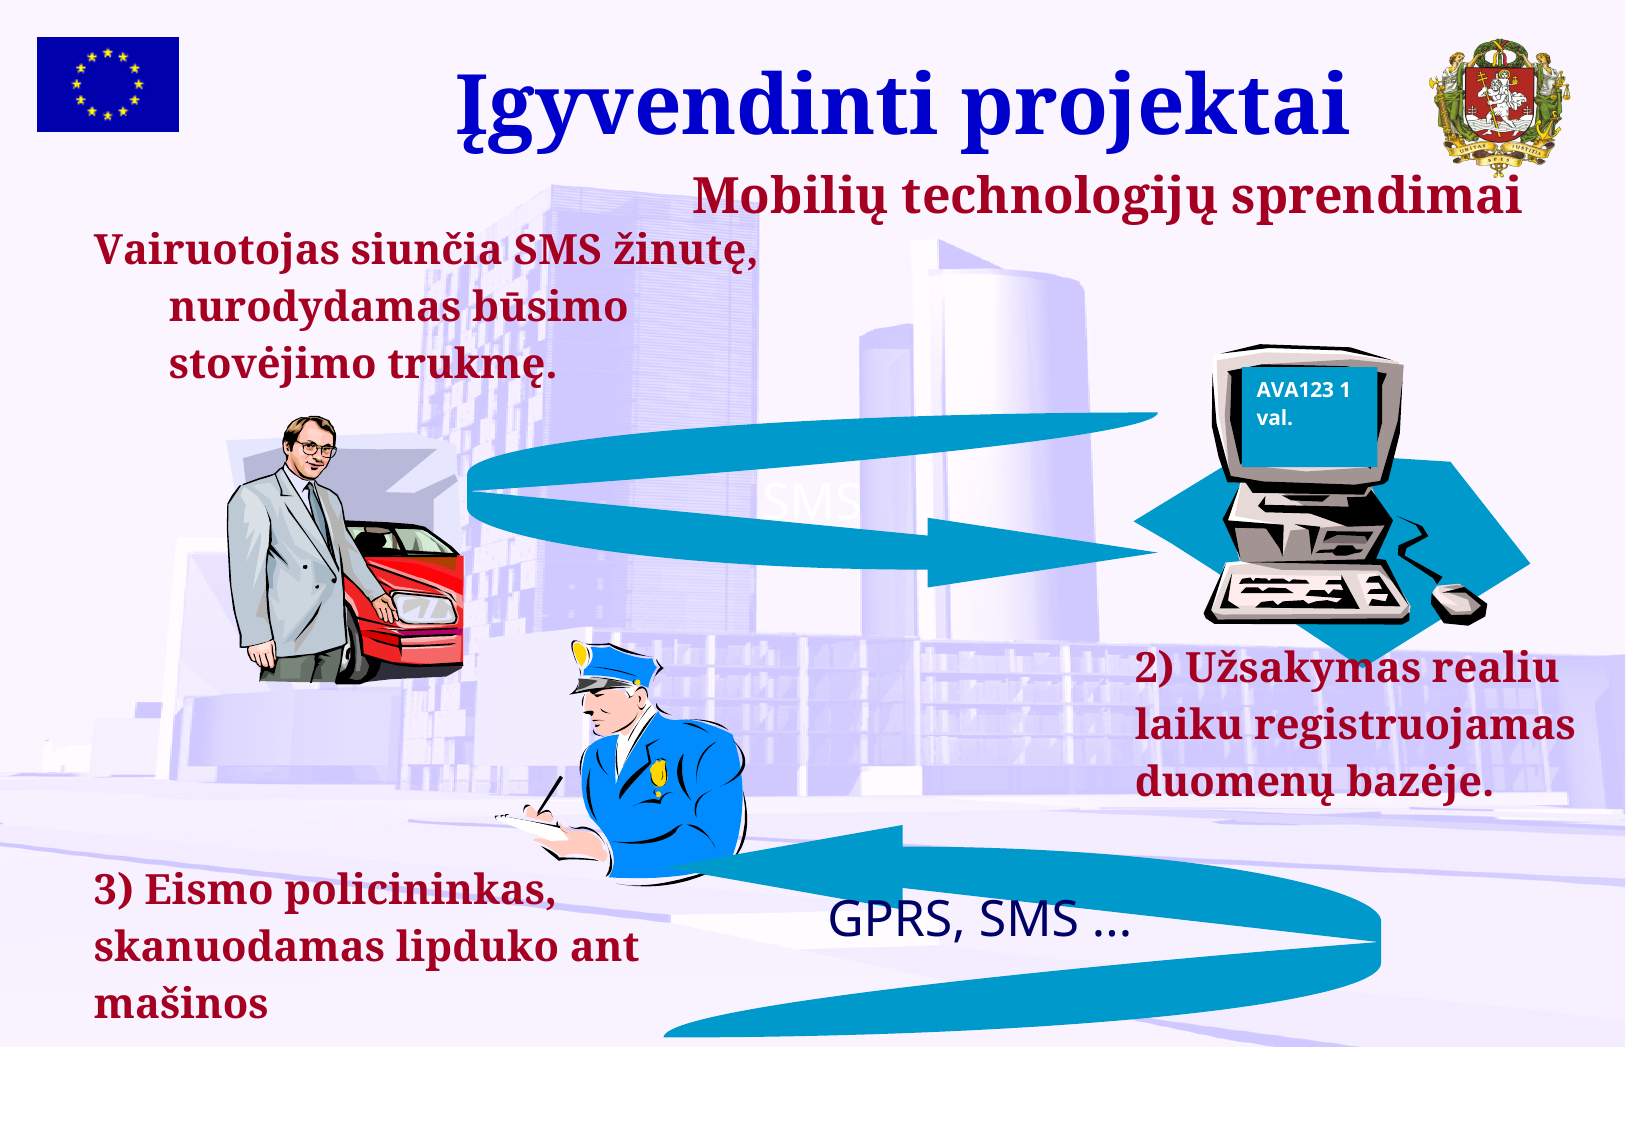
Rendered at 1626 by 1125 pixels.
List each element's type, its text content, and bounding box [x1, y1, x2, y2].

text_box [716, 893, 1382, 1038]
text_box 3) Eismo policininkas, skanuodamas lipduko ant mašinos [79, 852, 716, 1039]
title Mobilių technologijų sprendimai [90, 143, 1554, 230]
text_box SMS [468, 412, 1133, 588]
text_box [716, 824, 1263, 894]
text_box AVA123 1 val. [1241, 367, 1378, 468]
text_box Vairuotojas siunčia SMS žinutę, nurodydamas būsimo stovėjimo trukmę. [79, 212, 813, 399]
text_box Įgyvendinti projektai [292, 37, 1439, 167]
picture [0, 0, 1626, 1047]
text_box 2) Užsakymas realiu laiku registruojamas duomenų bazėje. [1119, 629, 1594, 817]
text_box GPRS, SMS ... [812, 874, 1341, 959]
